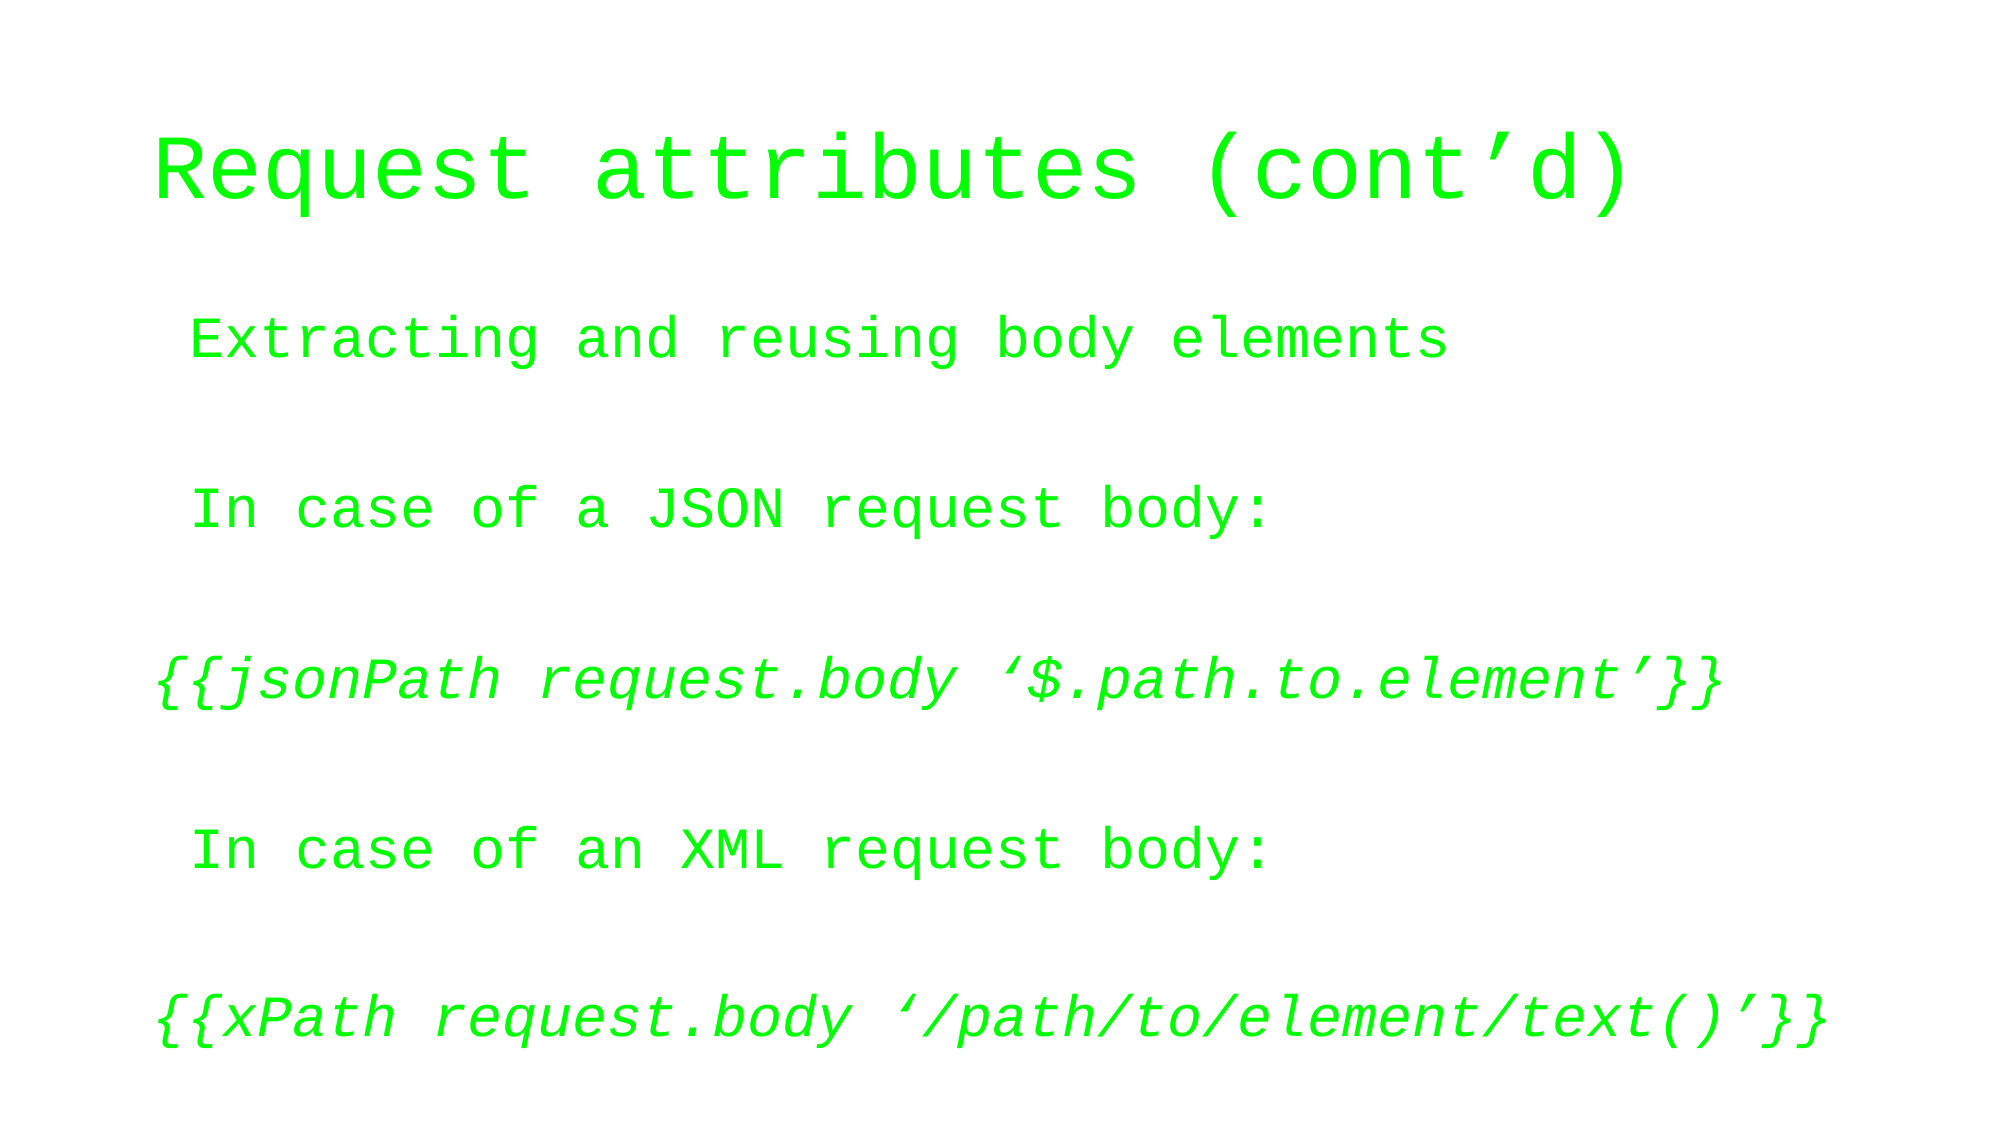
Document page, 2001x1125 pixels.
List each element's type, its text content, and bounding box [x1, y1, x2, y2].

title Request attributes (cont’d) [137, 59, 1951, 278]
list Extracting and reusing body elements In case of a JSON request body: {{jsonPath request.body ‘$.path.to.element’}} In case of an XML request body: {{xPath request.body ‘/path/to/element/text()’}} [137, 299, 2000, 1081]
